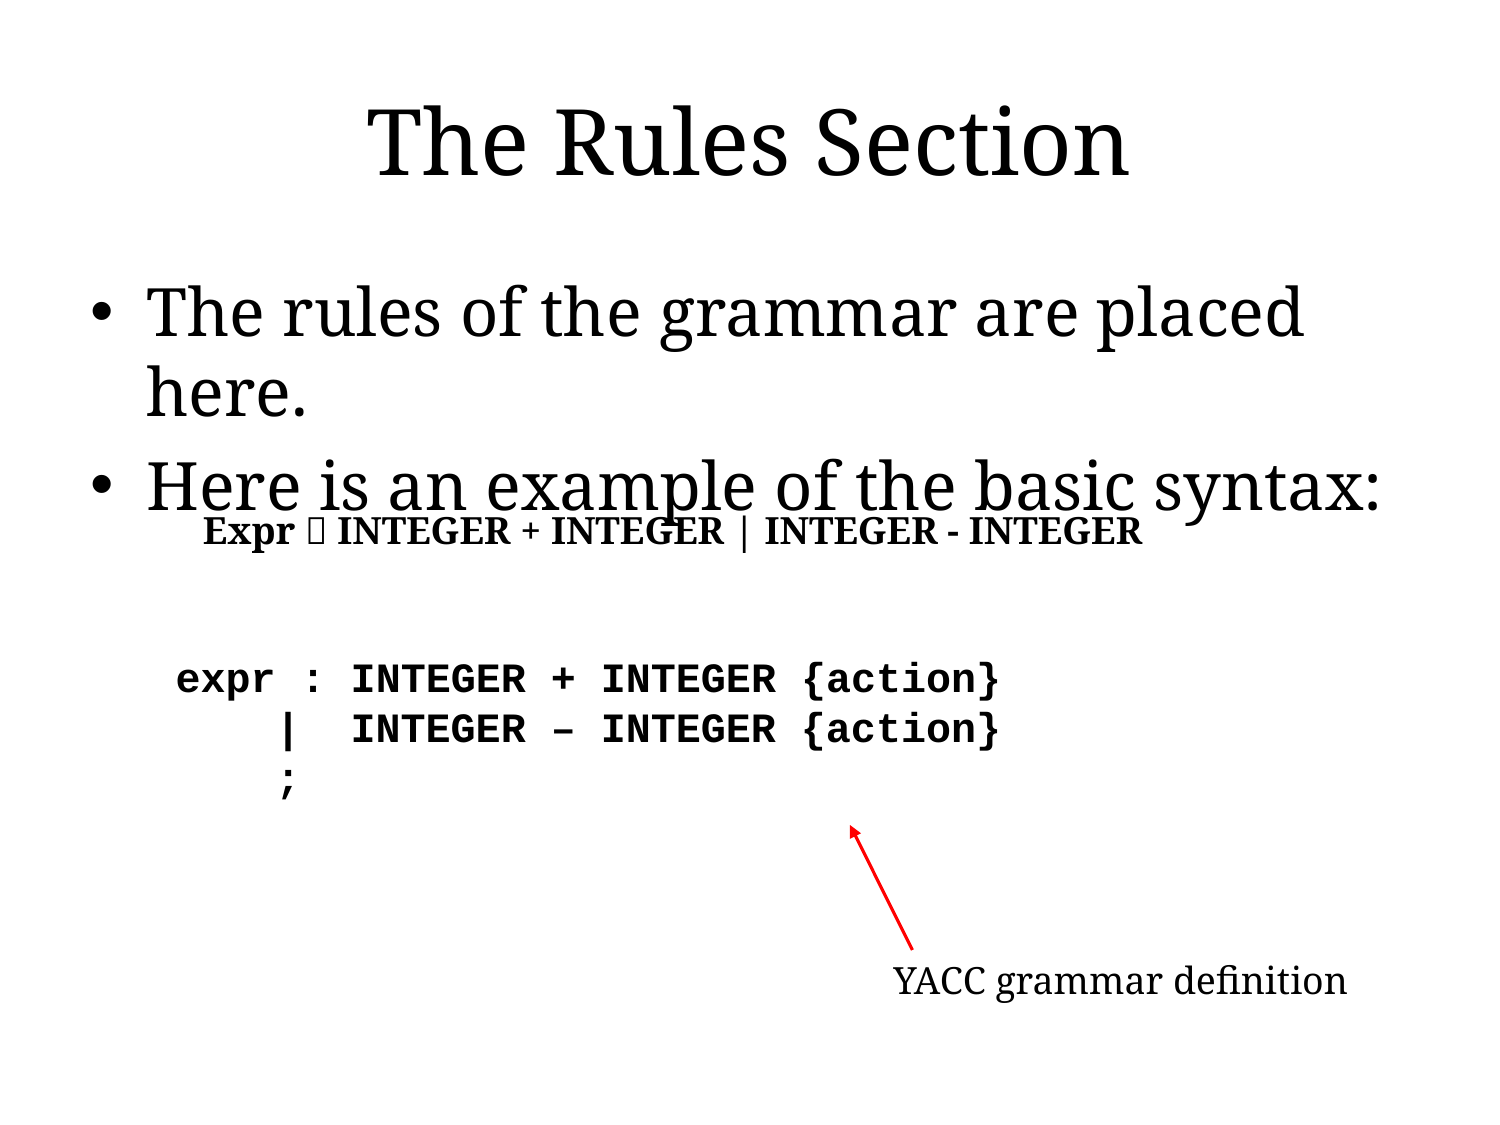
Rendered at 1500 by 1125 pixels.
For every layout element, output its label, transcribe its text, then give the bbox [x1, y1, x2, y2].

text_box Expr  INTEGER + INTEGER | INTEGER - INTEGER [188, 499, 1158, 560]
text_box expr : INTEGER + INTEGER {action} | INTEGER – INTEGER {action} ; [160, 643, 1016, 809]
list The rules of the grammar are placed here. Here is an example of the basic syntax: [75, 262, 1425, 1005]
title The Rules Section [75, 45, 1425, 233]
text_box YACC grammar definition [878, 949, 1364, 1010]
